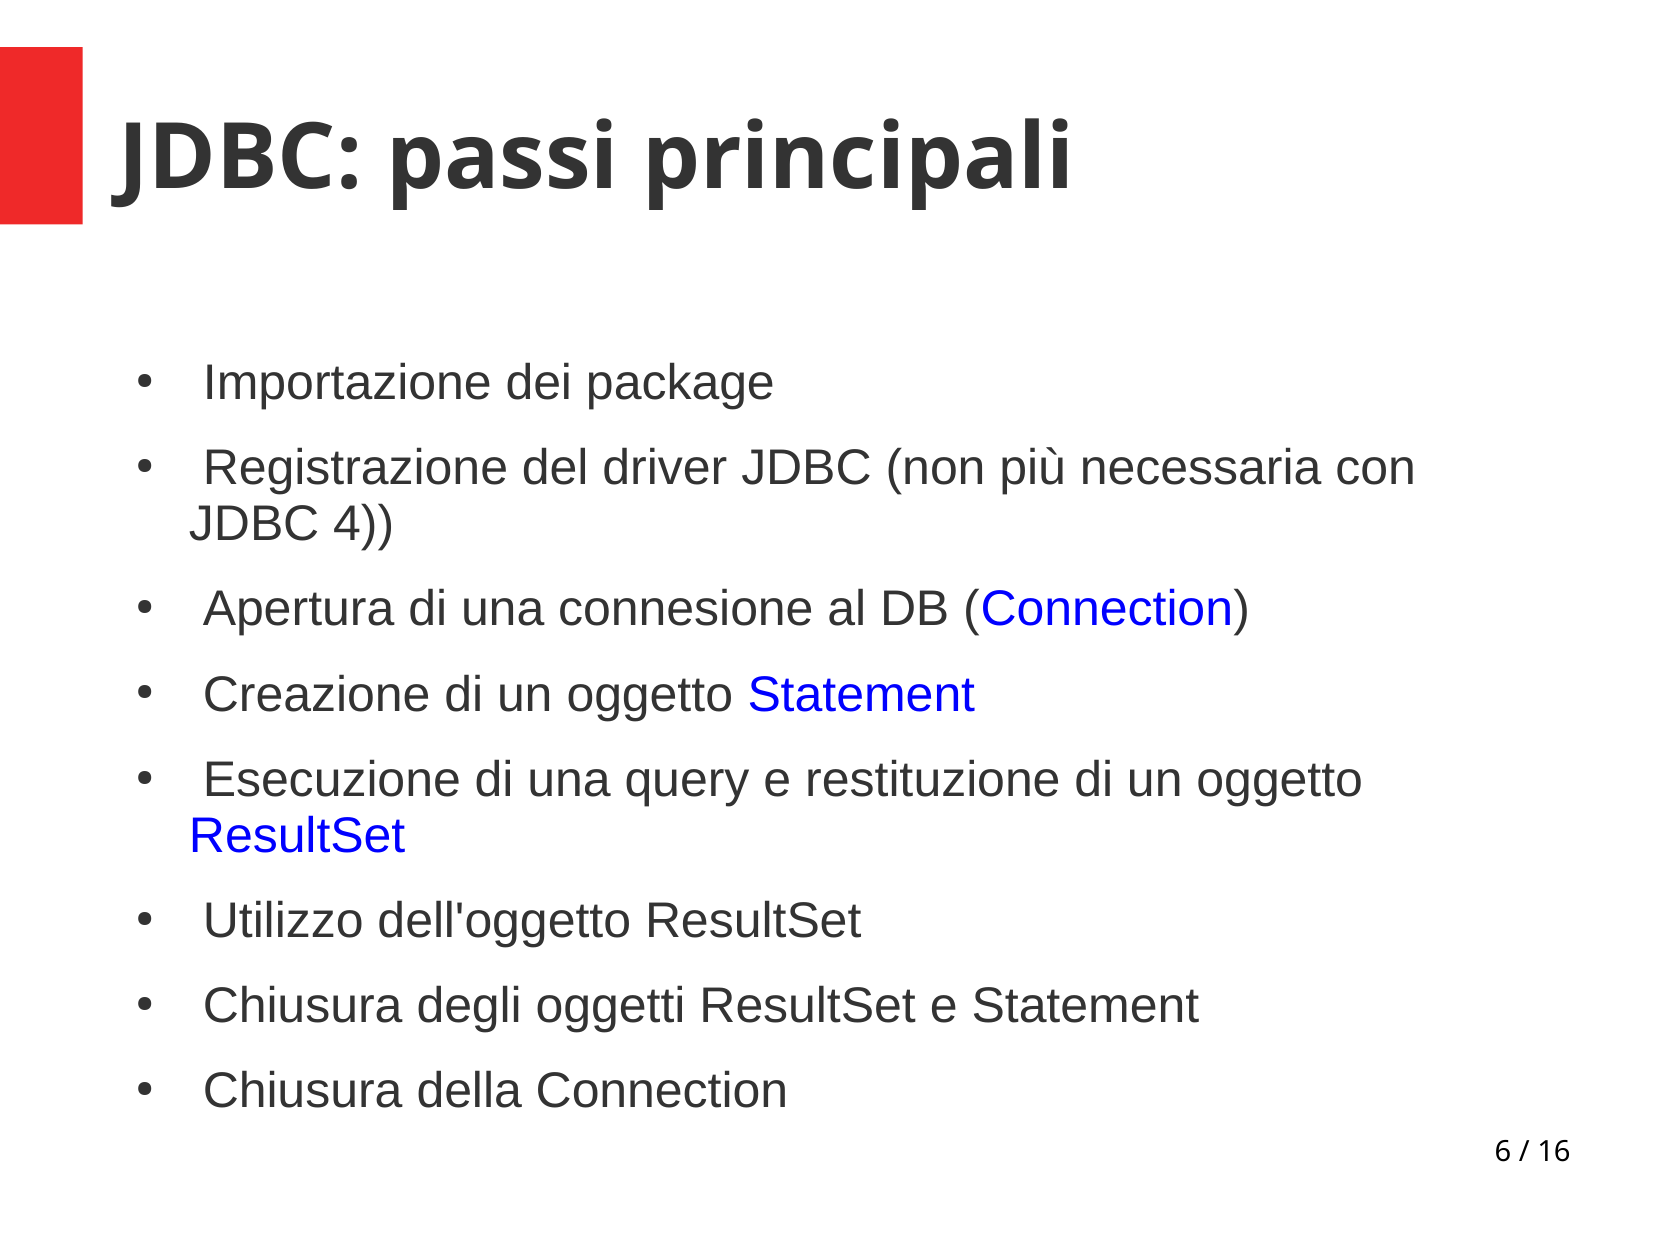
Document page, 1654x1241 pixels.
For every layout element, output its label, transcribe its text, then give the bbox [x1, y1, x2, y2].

list Importazione dei package Registrazione del driver JDBC (non più necessaria con JDBC 4)) Apertura di una connesione al DB (Connection) Creazione di un oggetto Statement Esecuzione di una query e restituzione di un oggetto ResultSet Utilizzo dell'oggetto ResultSet Chiusura degli oggetti ResultSet e Statement Chiusura della Connection [118, 354, 1536, 1074]
title JDBC: passi principali [118, 49, 1571, 257]
